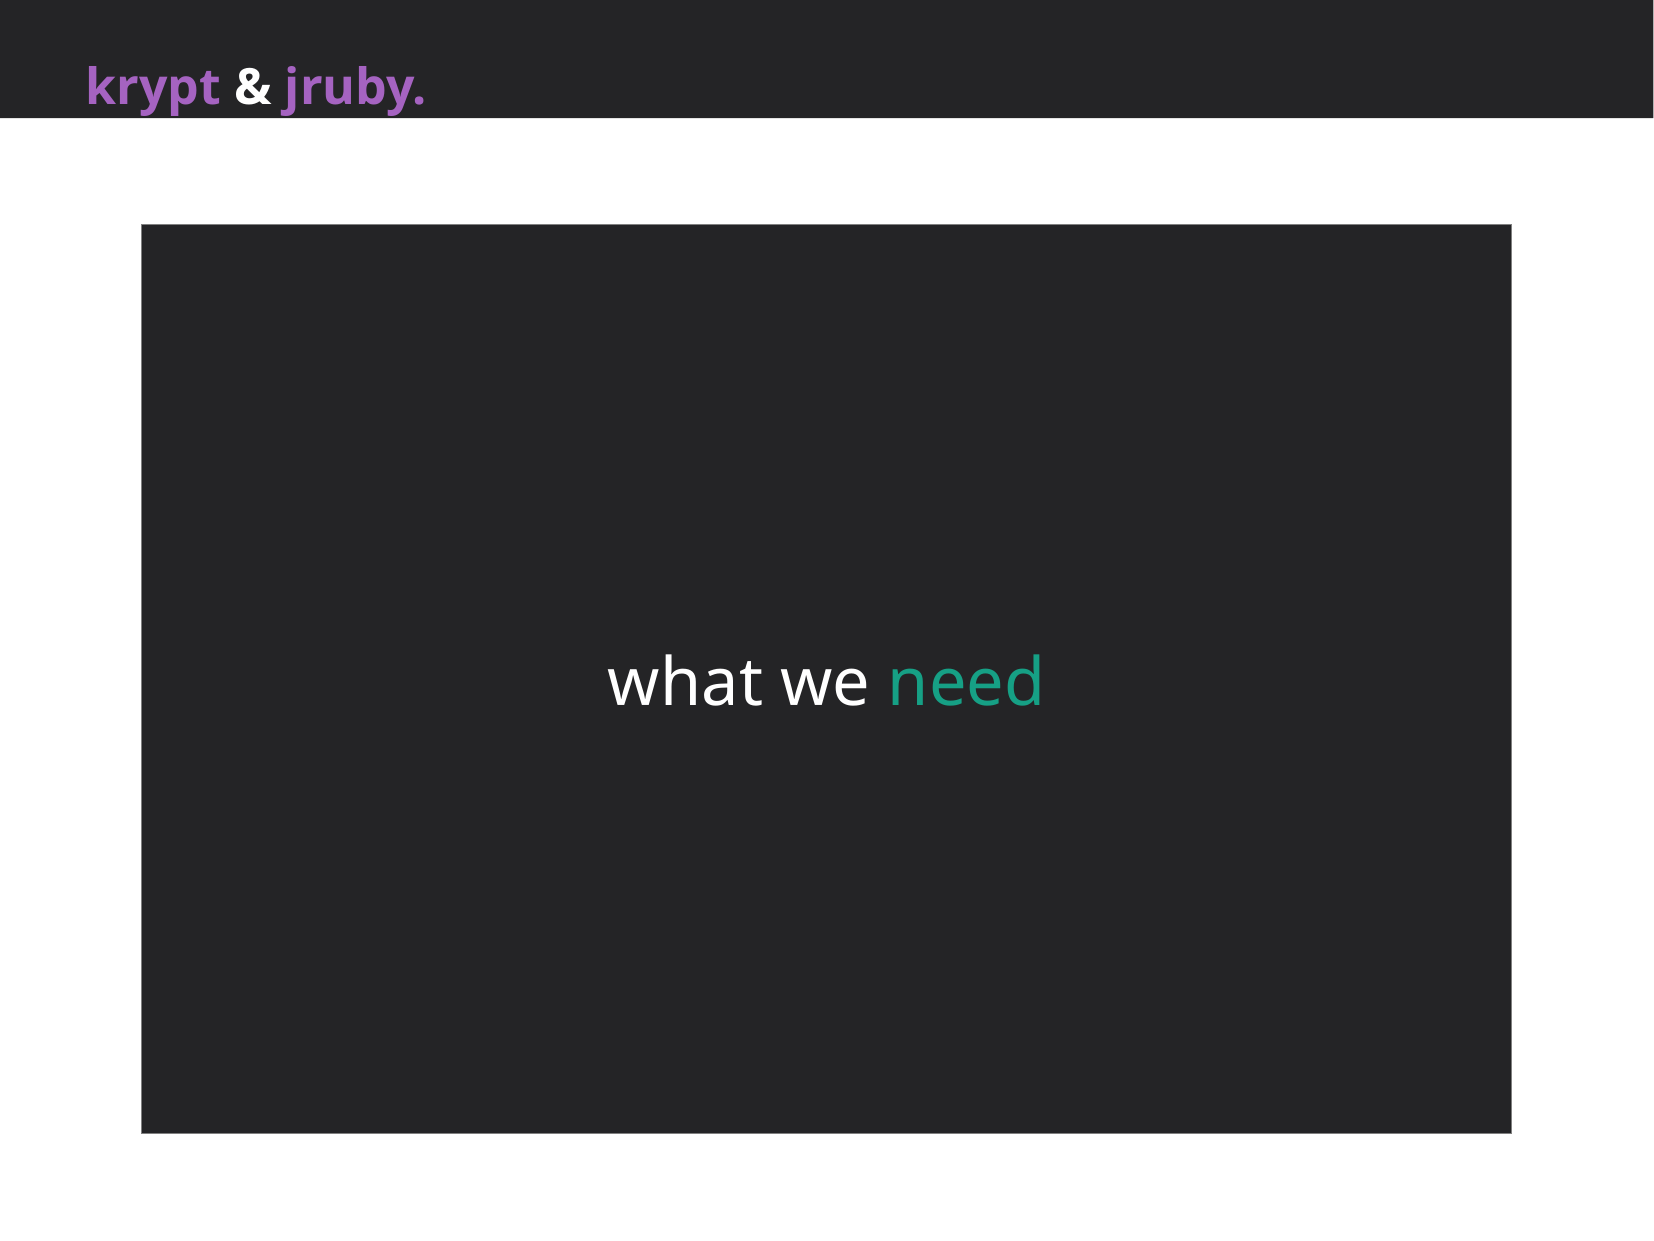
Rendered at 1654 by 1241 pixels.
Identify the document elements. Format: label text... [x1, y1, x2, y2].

text_box [0, 0, 1654, 119]
text_box what we need [141, 224, 1512, 1134]
text_box krypt & jruby. [70, 43, 1359, 119]
